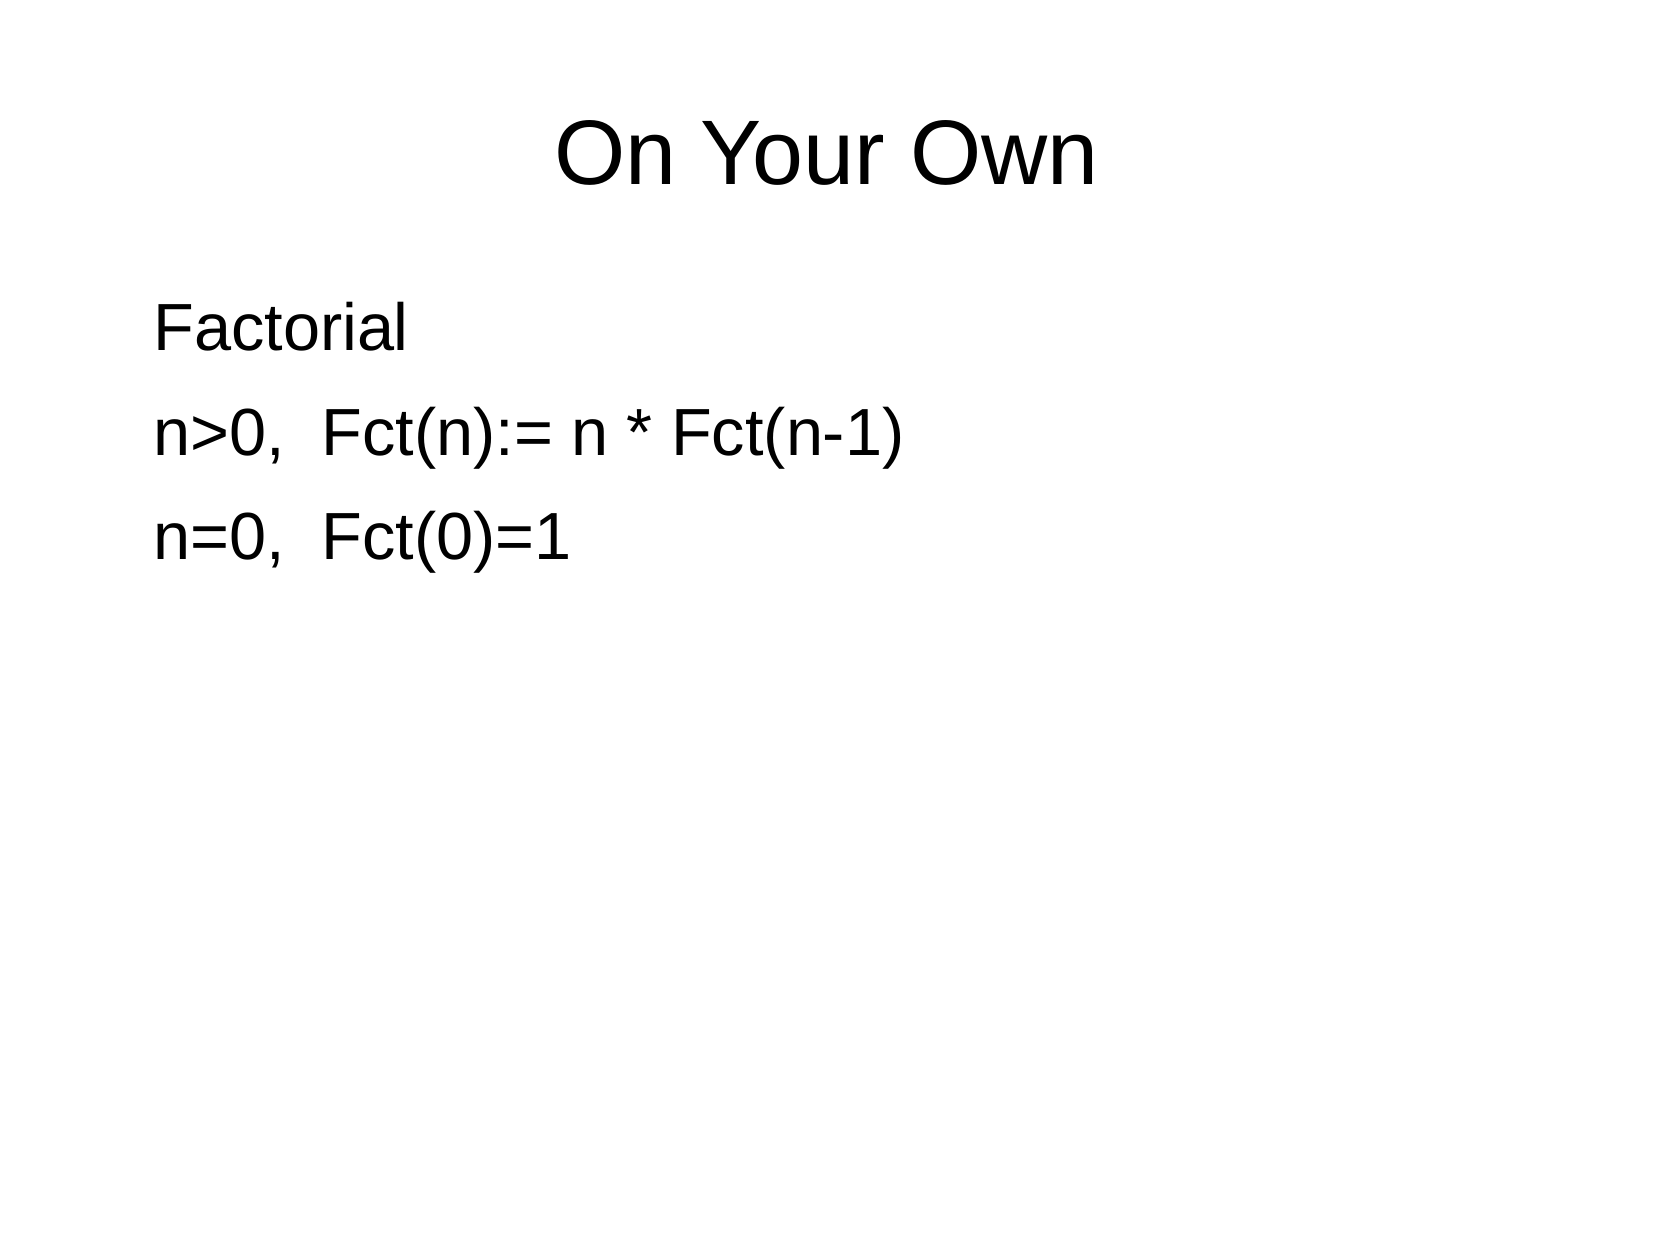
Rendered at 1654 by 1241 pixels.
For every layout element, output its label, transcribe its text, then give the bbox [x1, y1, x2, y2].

title On Your Own [82, 49, 1571, 257]
list Factorial n>0, Fct(n):= n * Fct(n-1) n=0, Fct(0)=1 [82, 290, 1571, 1010]
